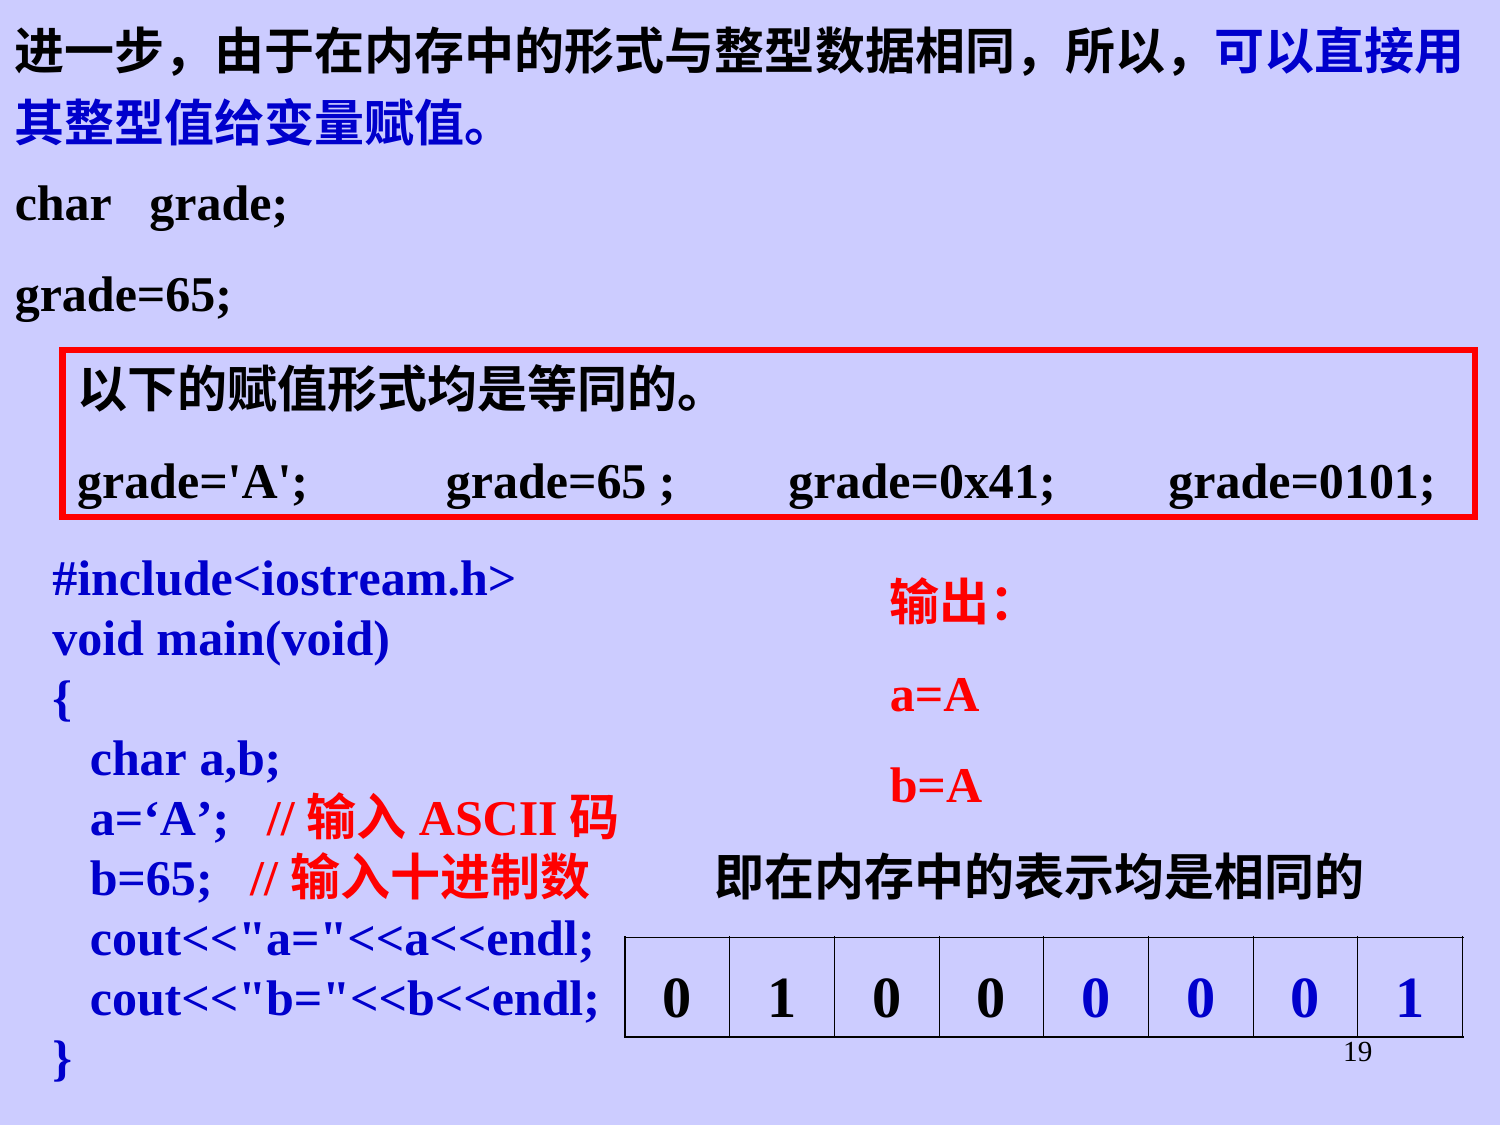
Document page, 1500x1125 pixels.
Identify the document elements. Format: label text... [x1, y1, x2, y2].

table_header 0 [626, 938, 729, 1036]
text_box 以下的赋值形式均是等同的。 grade='A'; grade=65 ; grade=0x41; grade=0101; [62, 350, 1476, 517]
table_header 0 [940, 938, 1043, 1036]
text_box 进一步，由于在内存中的形式与整型数据相同，所以，可以直接用其整型值给变量赋值。 [0, 0, 1500, 160]
text_box #include<iostream.h> void main(void) { char a,b; a=‘A’; //输入ASCII码 b=65; //输入十进制数 cout<<"a="<<a<<endl; cout<<"b="<<b<<endl; } [37, 537, 750, 1093]
table_header 0 [1254, 938, 1357, 1036]
text_box 即在内存中的表示均是相同的 [699, 837, 1401, 913]
table_header 1 [1358, 938, 1462, 1036]
table_header 0 [835, 938, 939, 1036]
table_header 0 [1149, 938, 1253, 1036]
table_header 0 [1044, 938, 1148, 1036]
text_box <编号> [1074, 1038, 1388, 1101]
table_header 1 [730, 938, 834, 1036]
text_box char grade; grade=65; [0, 162, 1500, 330]
text_box 输出： a=A b=A [875, 562, 1251, 821]
